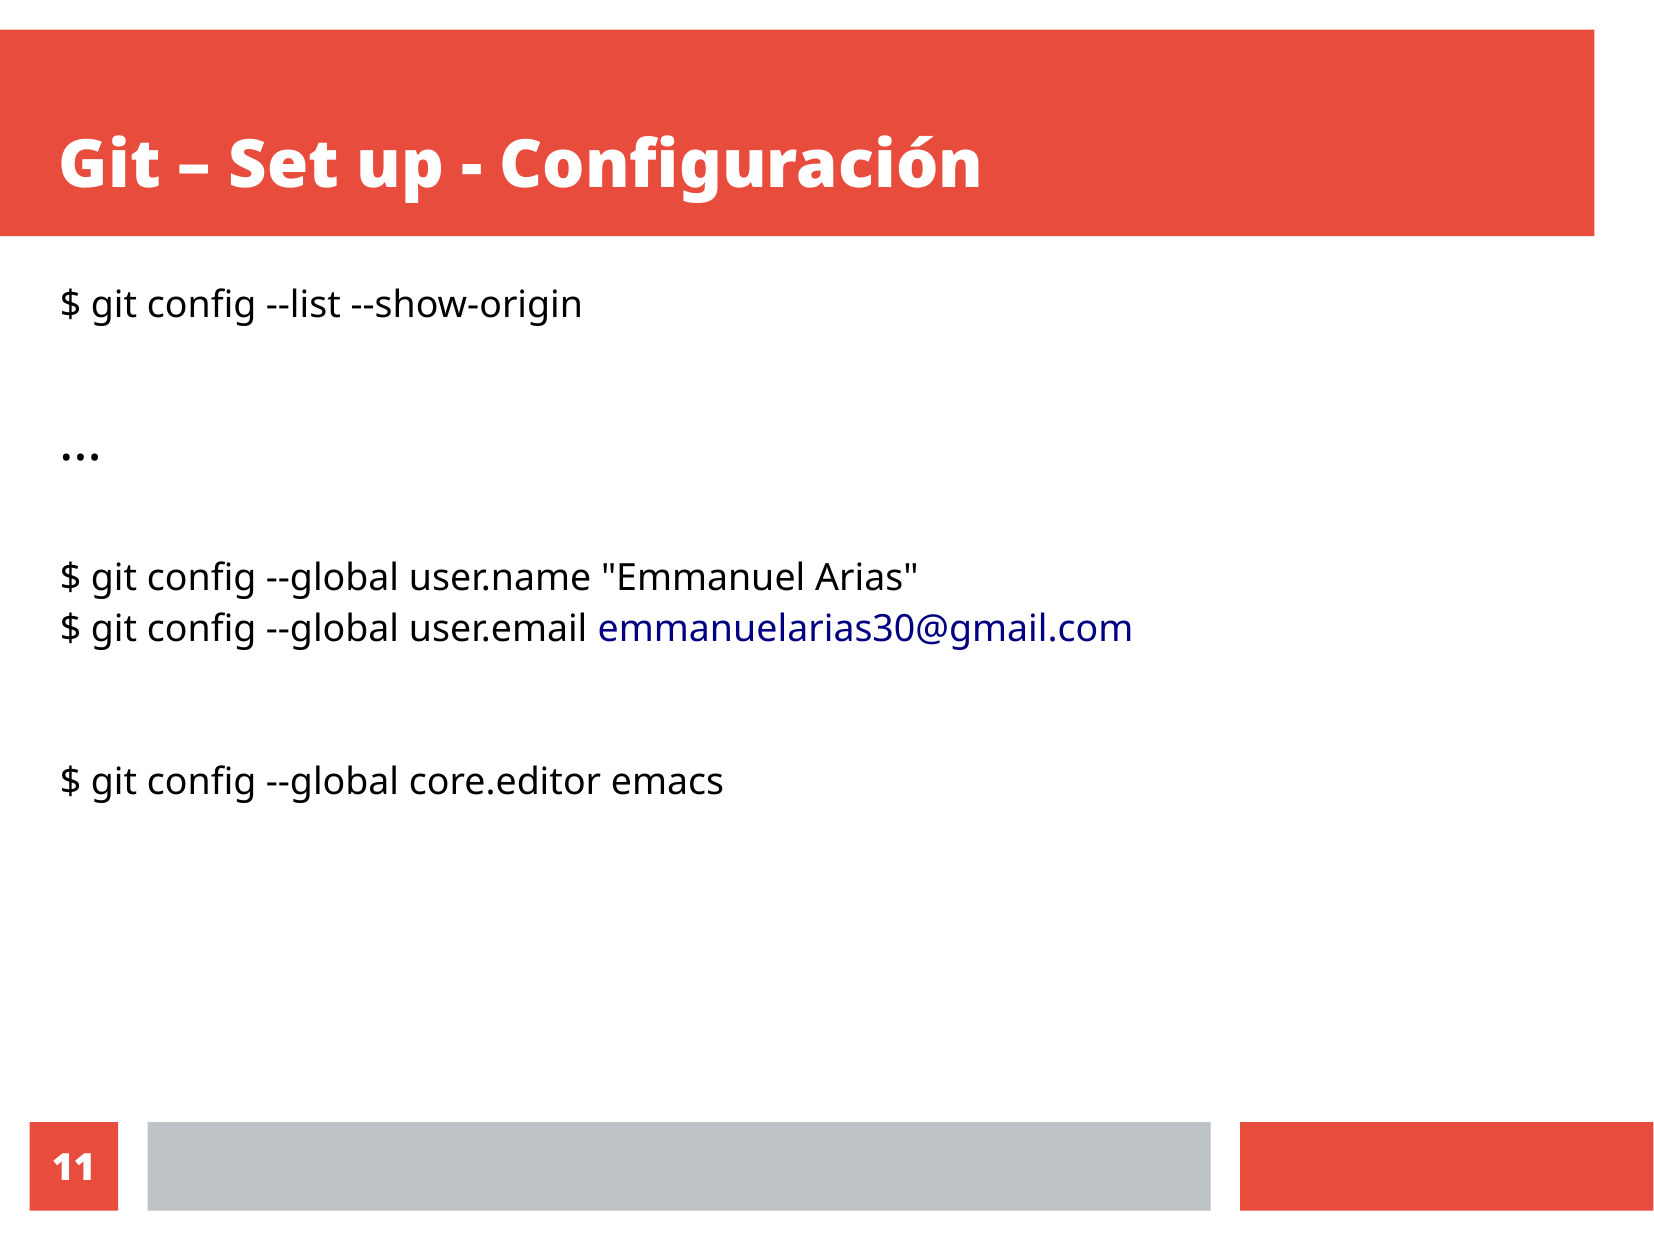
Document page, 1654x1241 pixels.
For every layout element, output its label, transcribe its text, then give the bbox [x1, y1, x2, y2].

text_box $ git config --list --show-origin … $ git config --global user.name "Emmanuel Arias" $ git config --global user.email emmanuelarias30@gmail.com $ git config --global core.editor emacs [45, 270, 1606, 1235]
title Git – Set up - Configuración [59, 59, 1595, 207]
